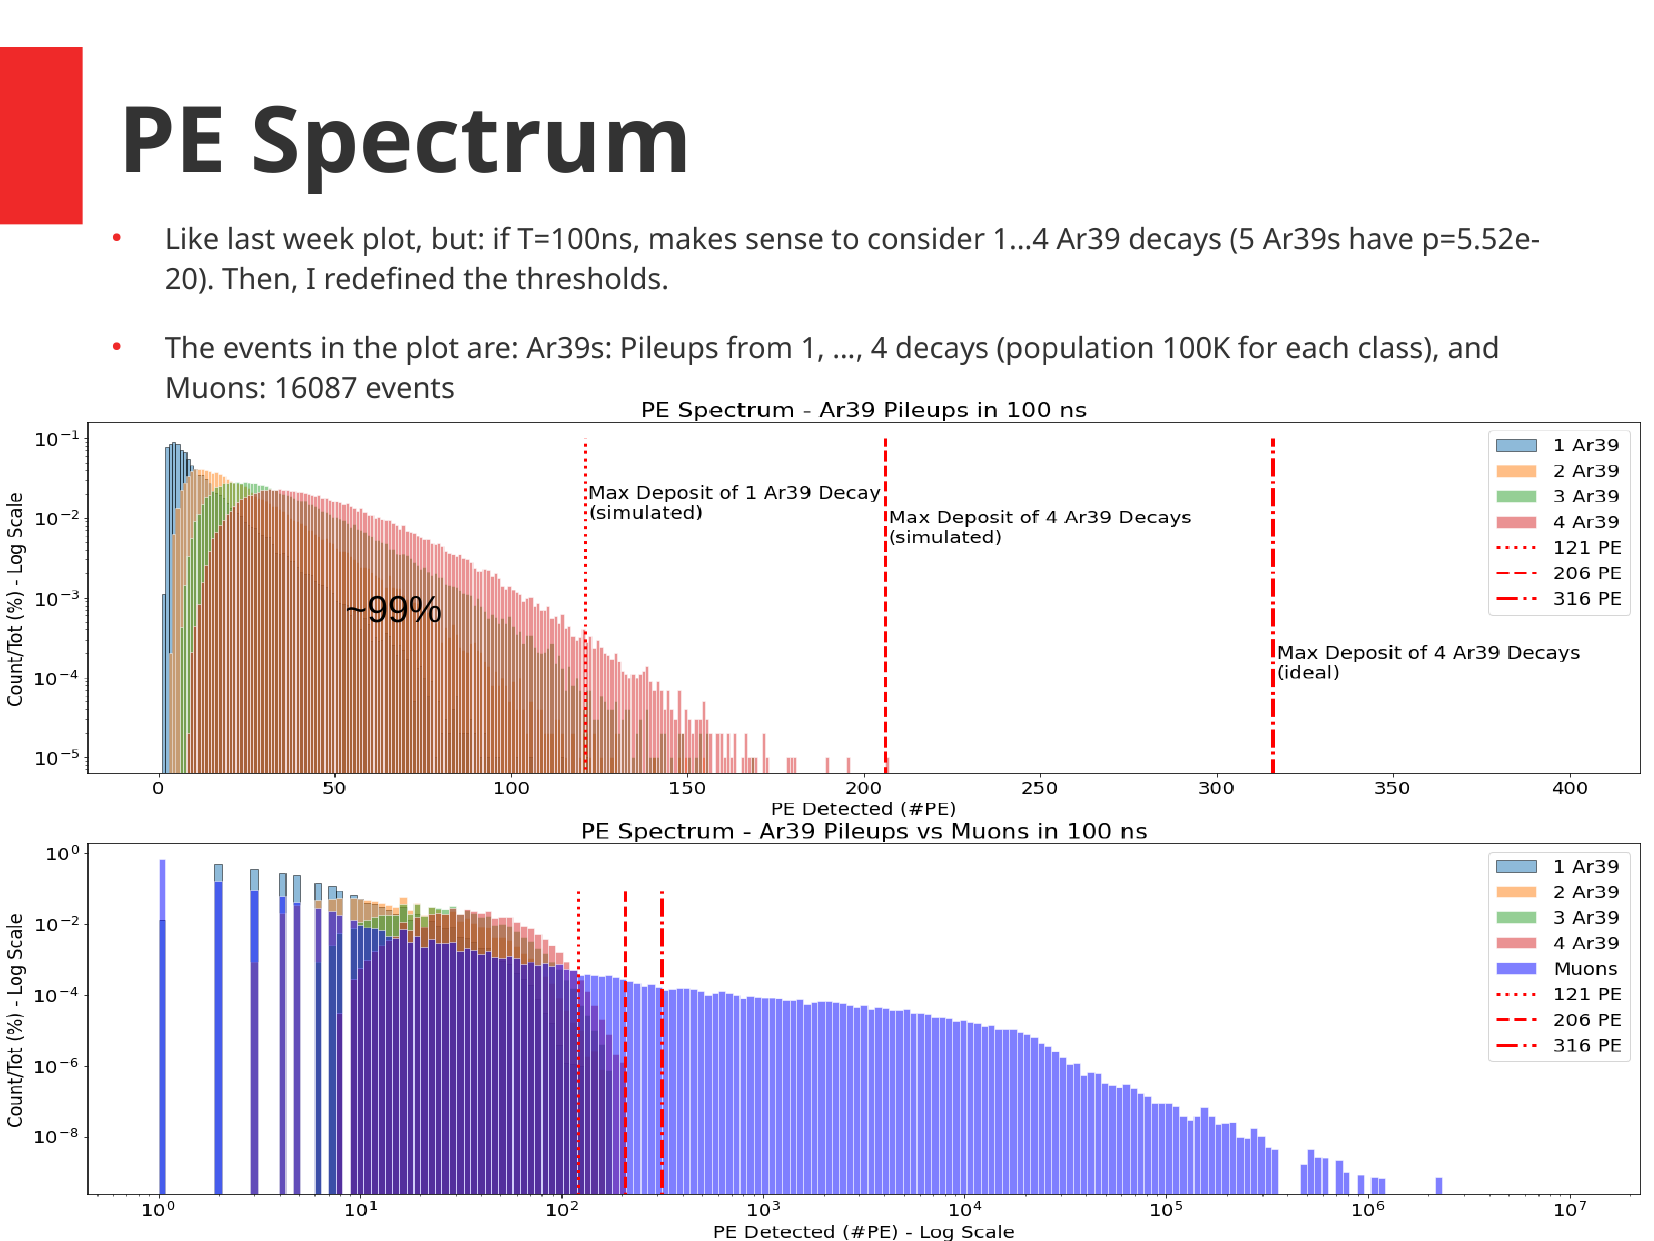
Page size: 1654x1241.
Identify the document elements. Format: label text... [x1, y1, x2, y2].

title PE Spectrum [118, 49, 1571, 218]
picture [0, 395, 1648, 1241]
list Like last week plot, but: if T=100ns, makes sense to consider 1...4 Ar39 decays (5 Ar39s have p=5.52e-20). Then, I redefined the thresholds. The events in the plot are: Ar39s: Pileups from 1, …, 4 decays (population 100K for each class), and Muons: 16087 events [93, 218, 1583, 390]
text_box ~99% [330, 580, 485, 638]
